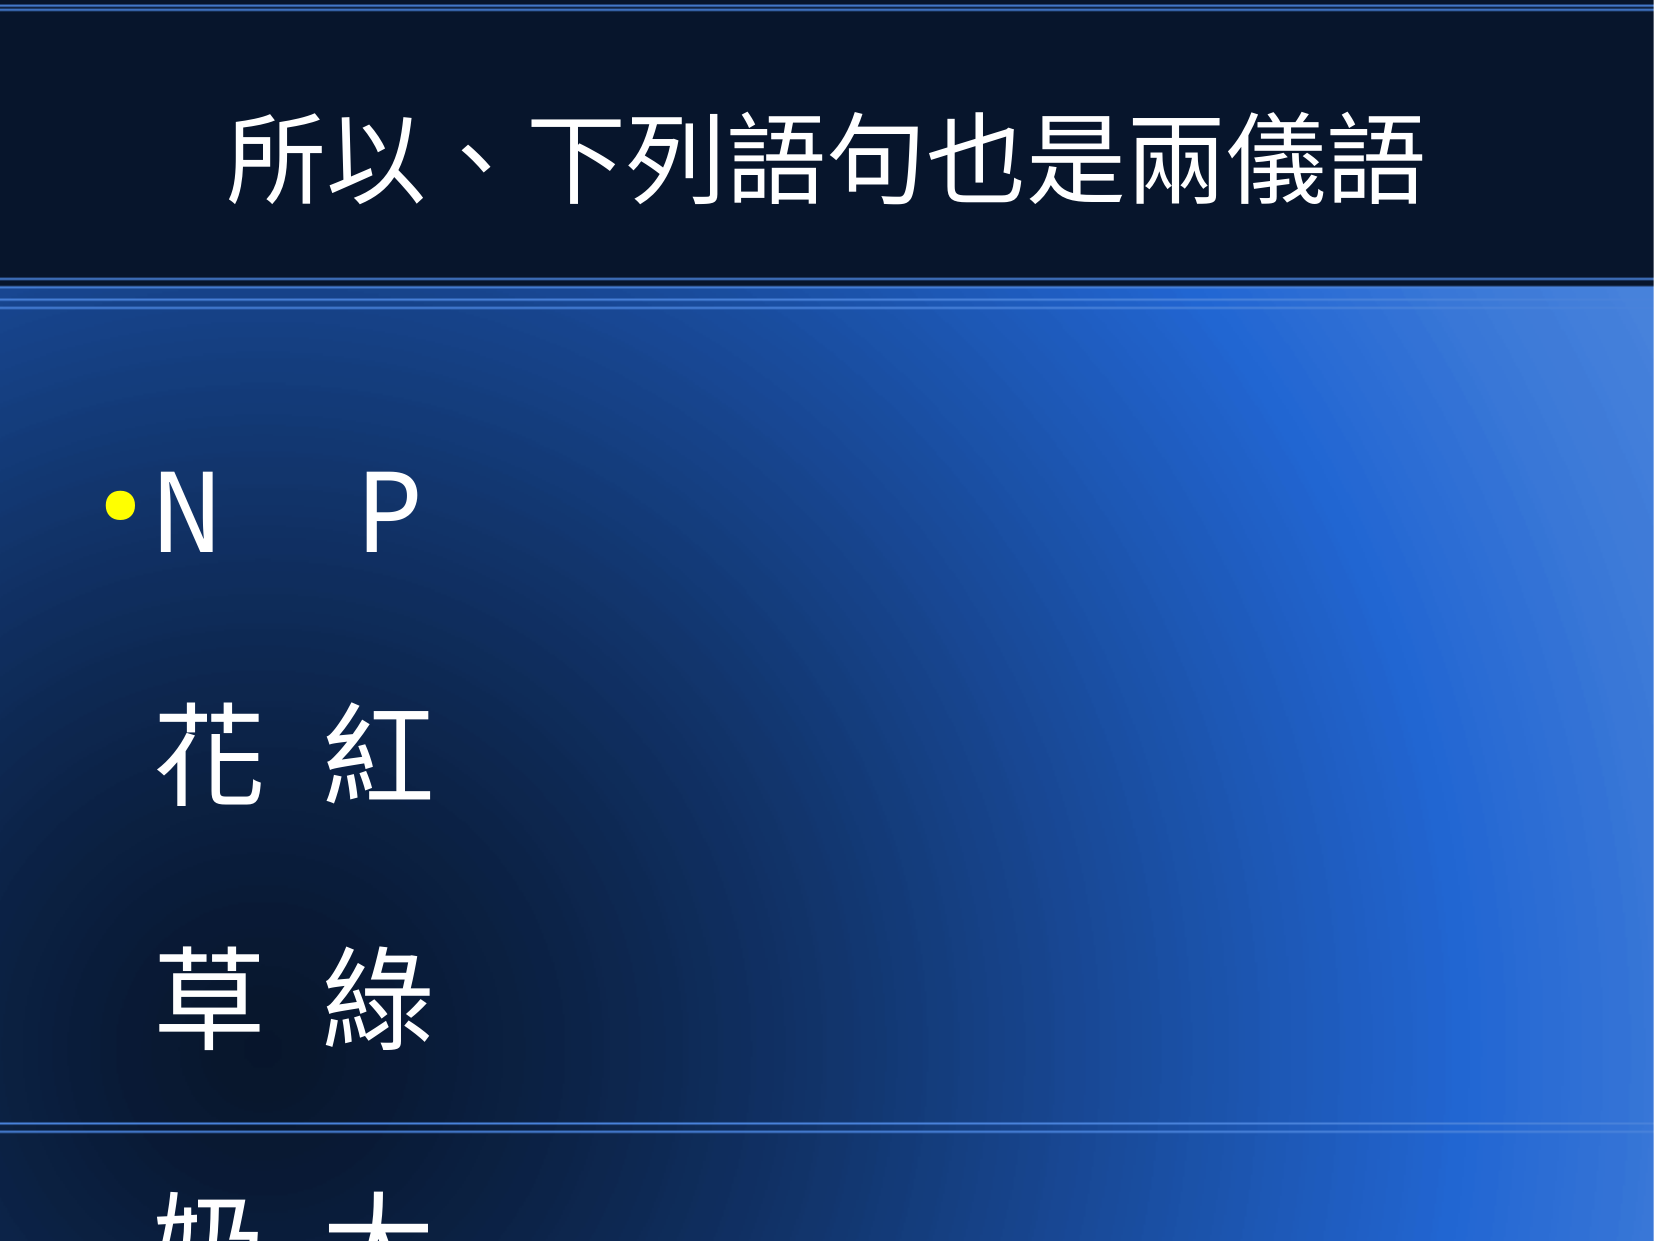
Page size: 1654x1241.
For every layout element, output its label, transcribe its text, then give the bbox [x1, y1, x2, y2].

picture [0, 0, 1654, 1241]
list N P 花 紅 草 綠 奶 大 [82, 355, 1571, 1241]
title 所以、下列語句也是兩儀語 [82, 49, 1571, 257]
